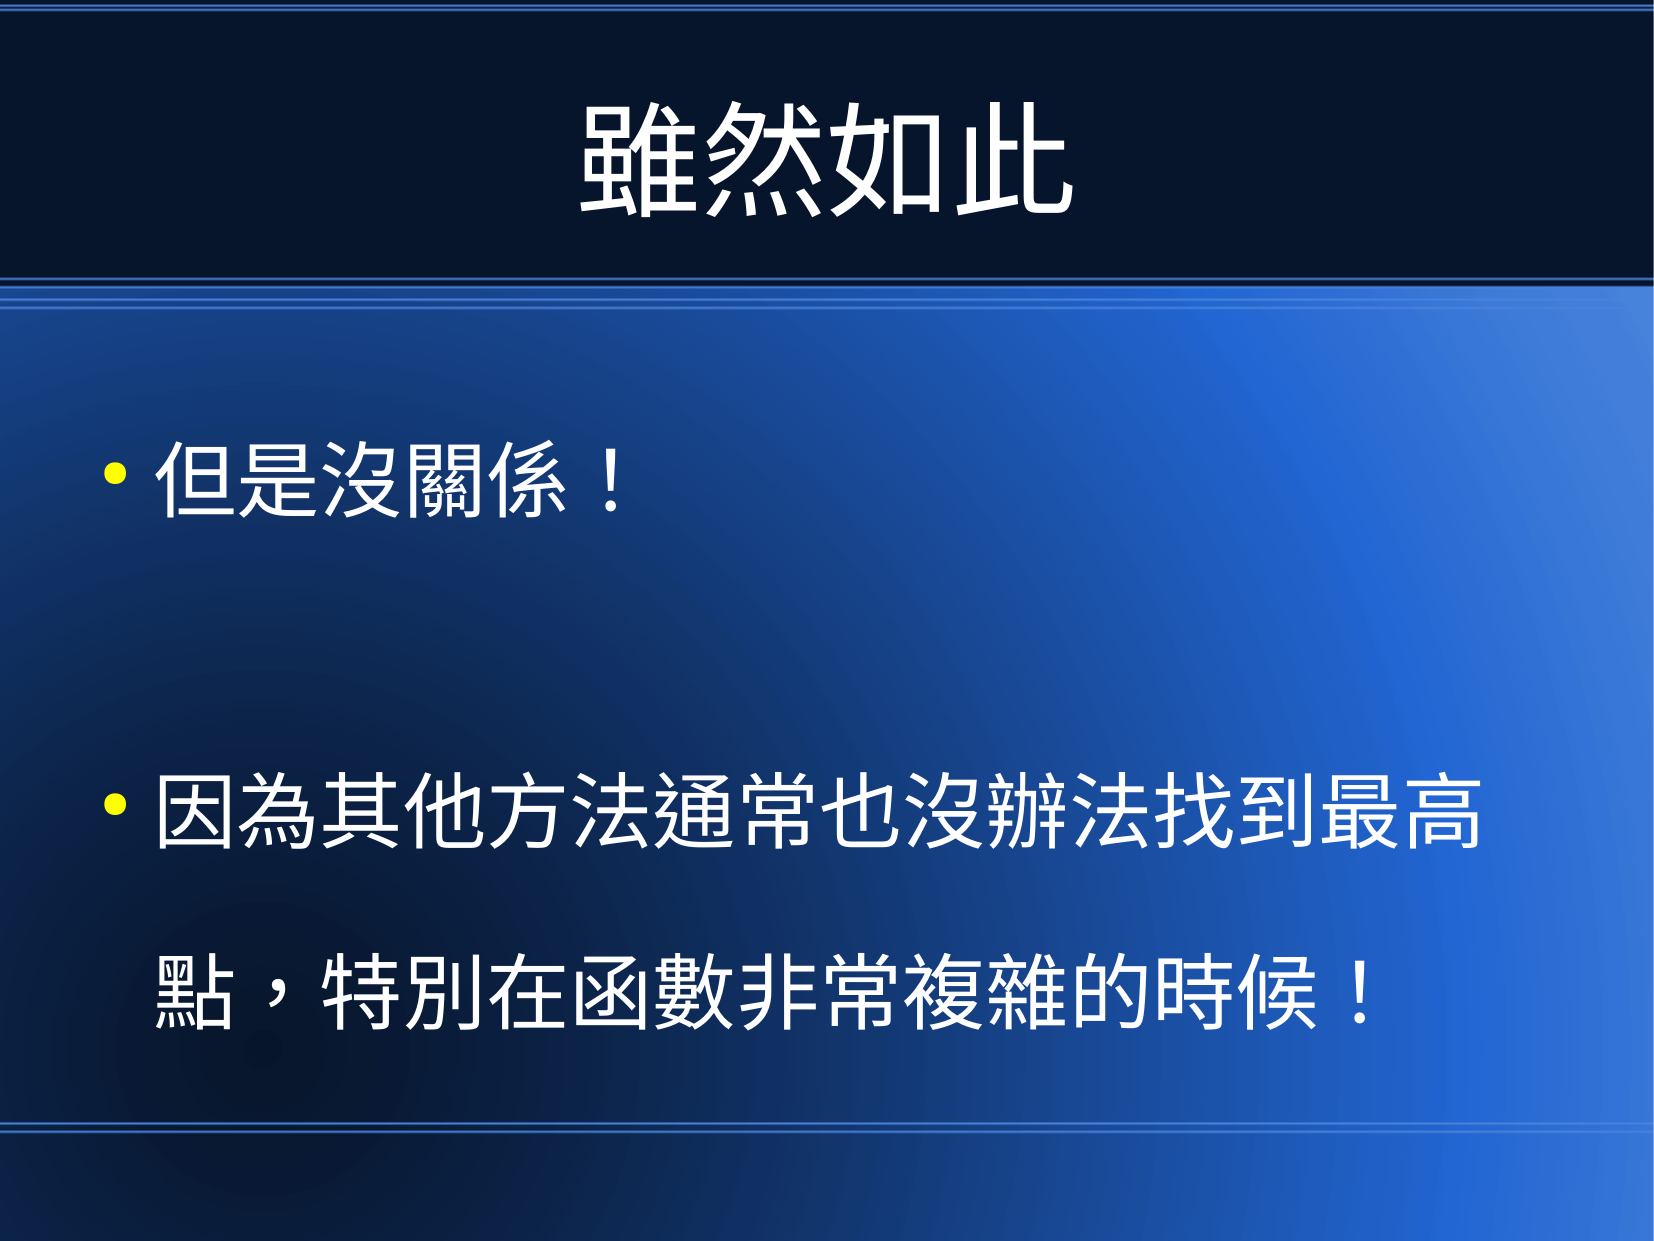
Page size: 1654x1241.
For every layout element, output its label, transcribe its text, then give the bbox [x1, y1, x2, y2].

list 但是沒關係！ 因為其他方法通常也沒辦法找到最高點，特別在函數非常複雜的時候！ [82, 355, 1571, 1241]
title 雖然如此 [82, 49, 1571, 257]
picture [0, 0, 1654, 1241]
